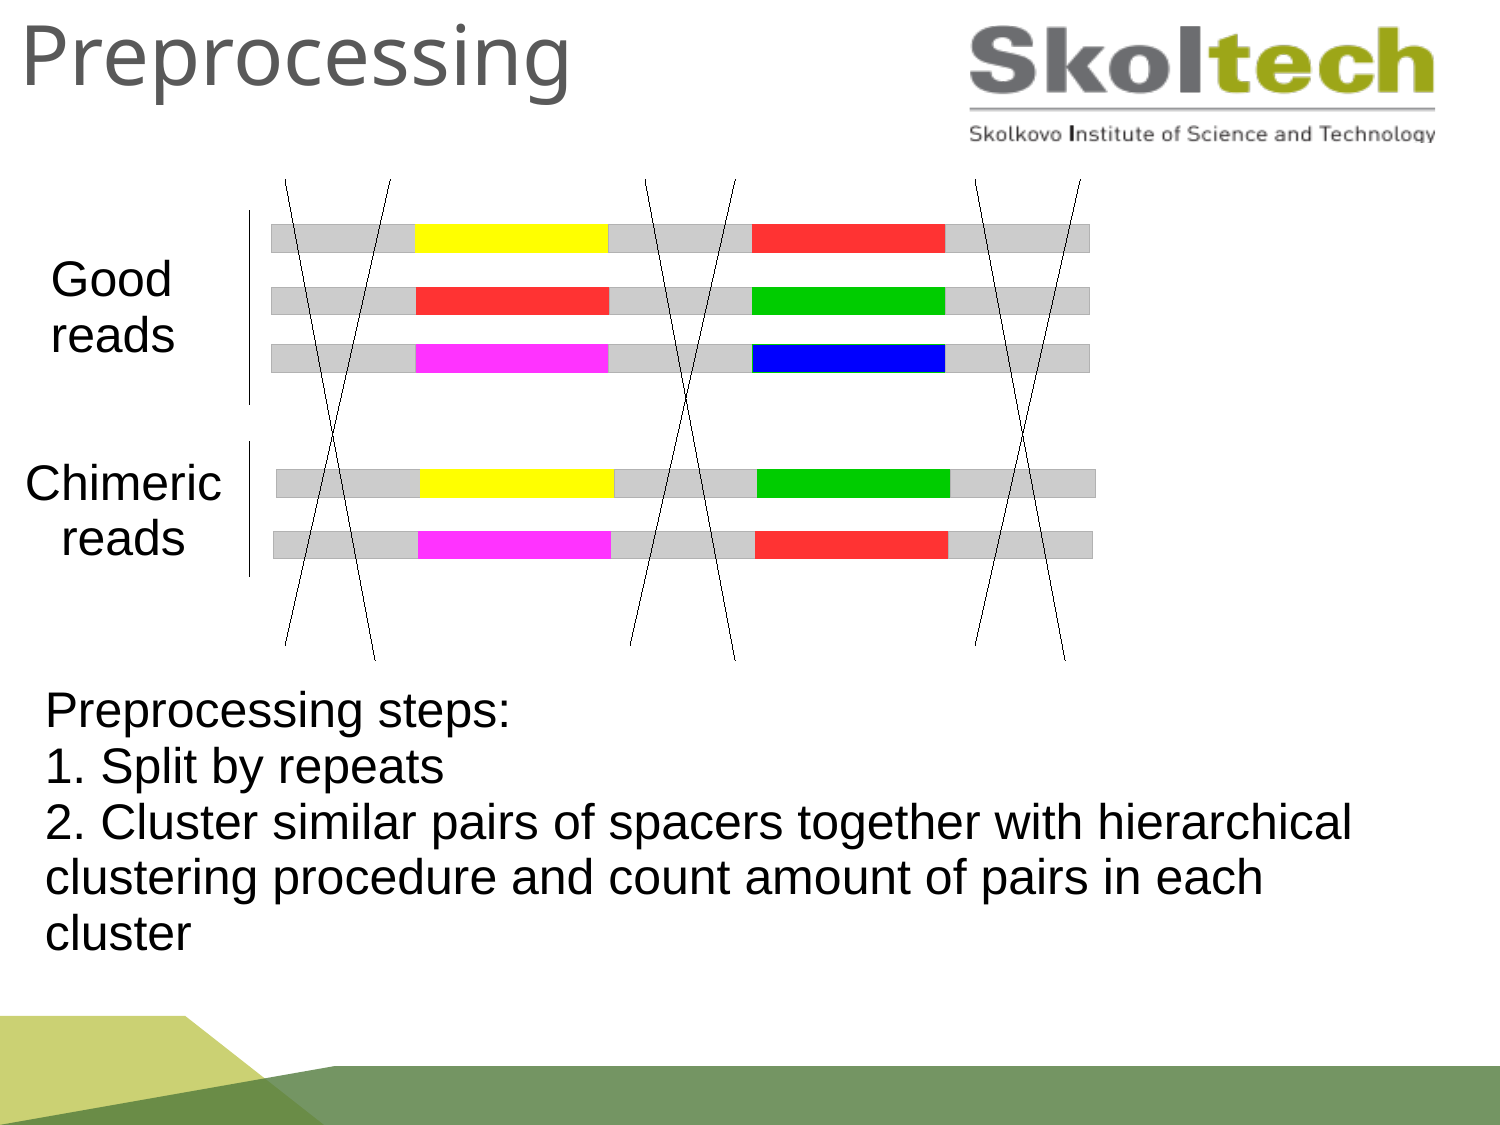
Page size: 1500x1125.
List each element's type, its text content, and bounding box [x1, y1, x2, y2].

text_box Chimeric reads [0, 447, 263, 586]
text_box [313, 344, 1090, 373]
text_box [276, 469, 1096, 498]
text_box Good reads [35, 243, 313, 382]
text_box [271, 224, 1090, 253]
text_box Preprocessing steps: 1. Split by repeats 2. Cluster similar pairs of spacers together with hierarchical clustering procedure and count amount of pairs in each cluster [30, 675, 1441, 969]
title Preprocessing [4, 0, 781, 105]
text_box [273, 531, 1093, 559]
text_box [313, 287, 1090, 315]
